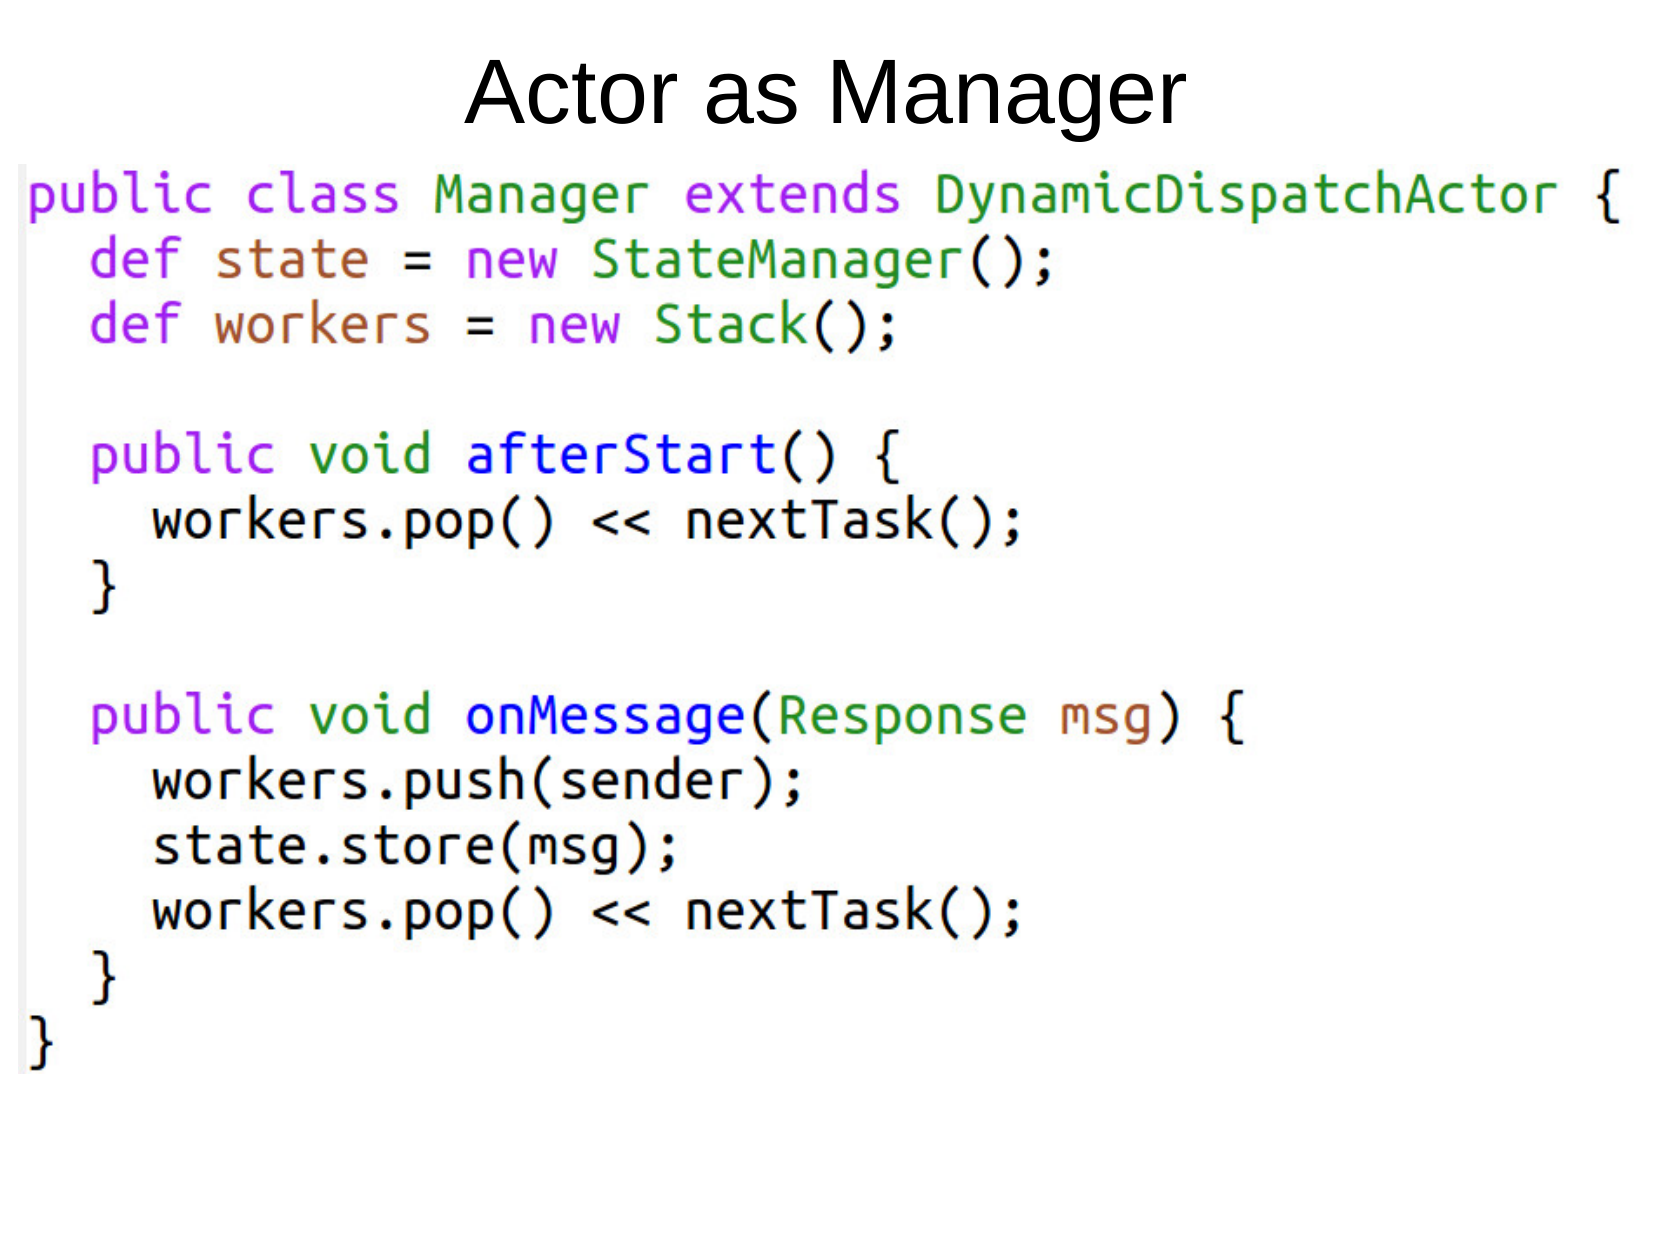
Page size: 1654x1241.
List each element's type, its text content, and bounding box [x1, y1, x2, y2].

title Actor as Manager [82, 40, 1571, 144]
picture [18, 164, 1654, 1074]
